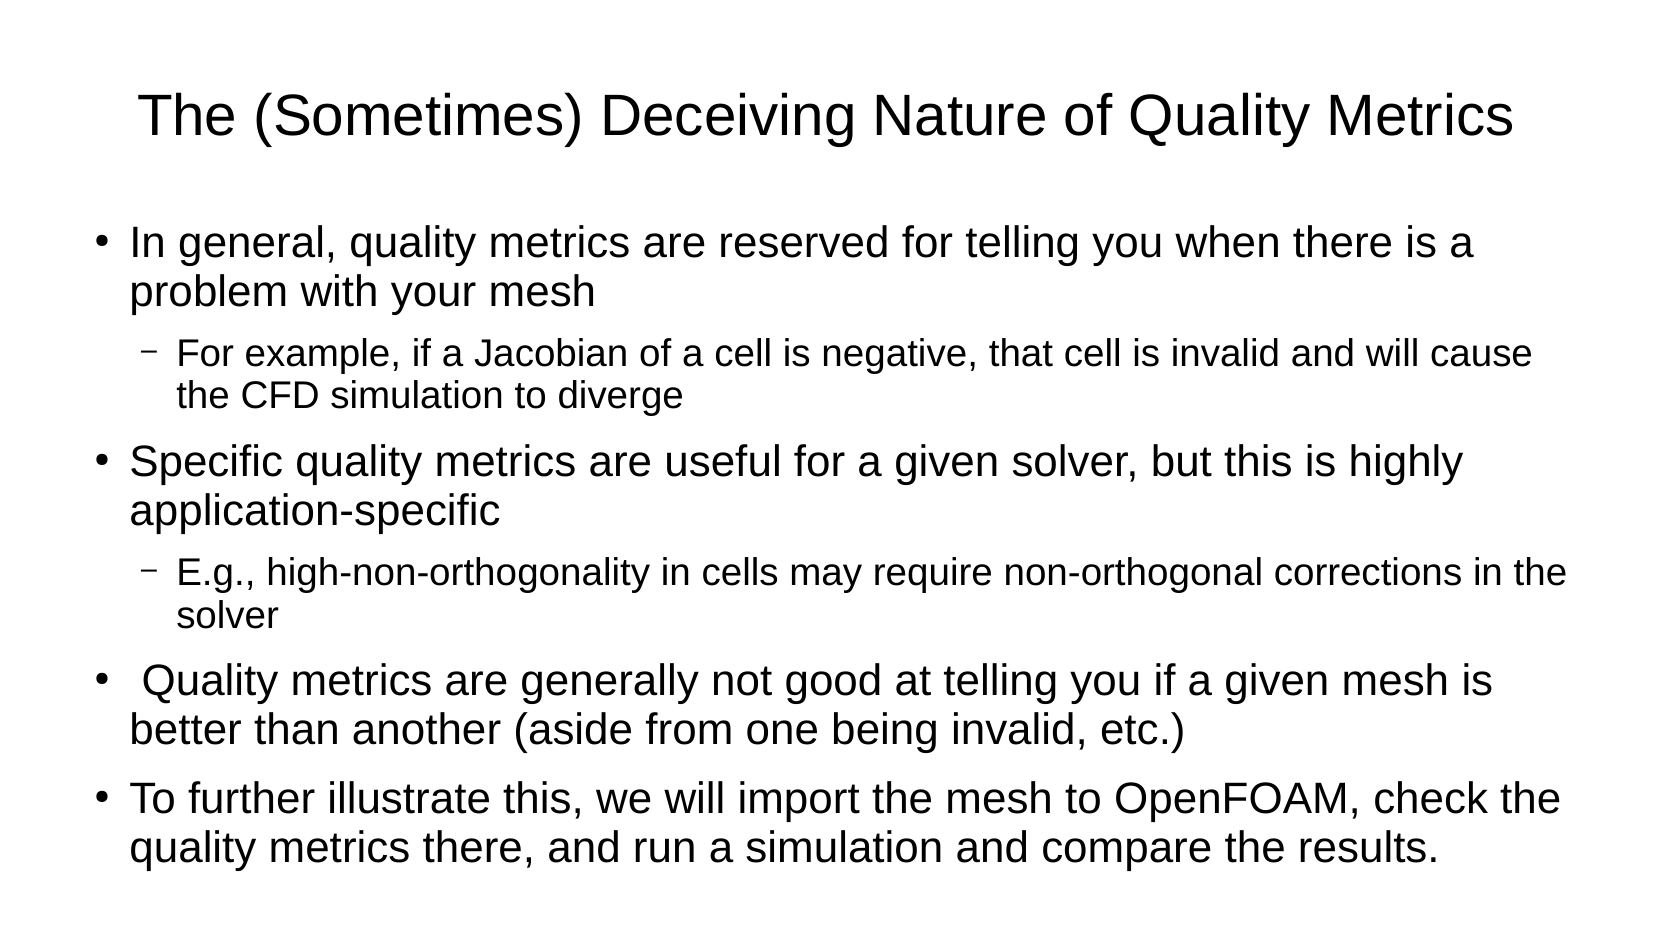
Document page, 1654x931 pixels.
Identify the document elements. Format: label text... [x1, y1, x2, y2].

list In general, quality metrics are reserved for telling you when there is a problem with your mesh For example, if a Jacobian of a cell is negative, that cell is invalid and will cause the CFD simulation to diverge Specific quality metrics are useful for a given solver, but this is highly application-specific E.g., high-non-orthogonality in cells may require non-orthogonal corrections in the solver Quality metrics are generally not good at telling you if a given mesh is better than another (aside from one being invalid, etc.) To further illustrate this, we will import the mesh to OpenFOAM, check the quality metrics there, and run a simulation and compare the results. [82, 217, 1571, 878]
title The (Sometimes) Deceiving Nature of Quality Metrics [82, 37, 1571, 193]
